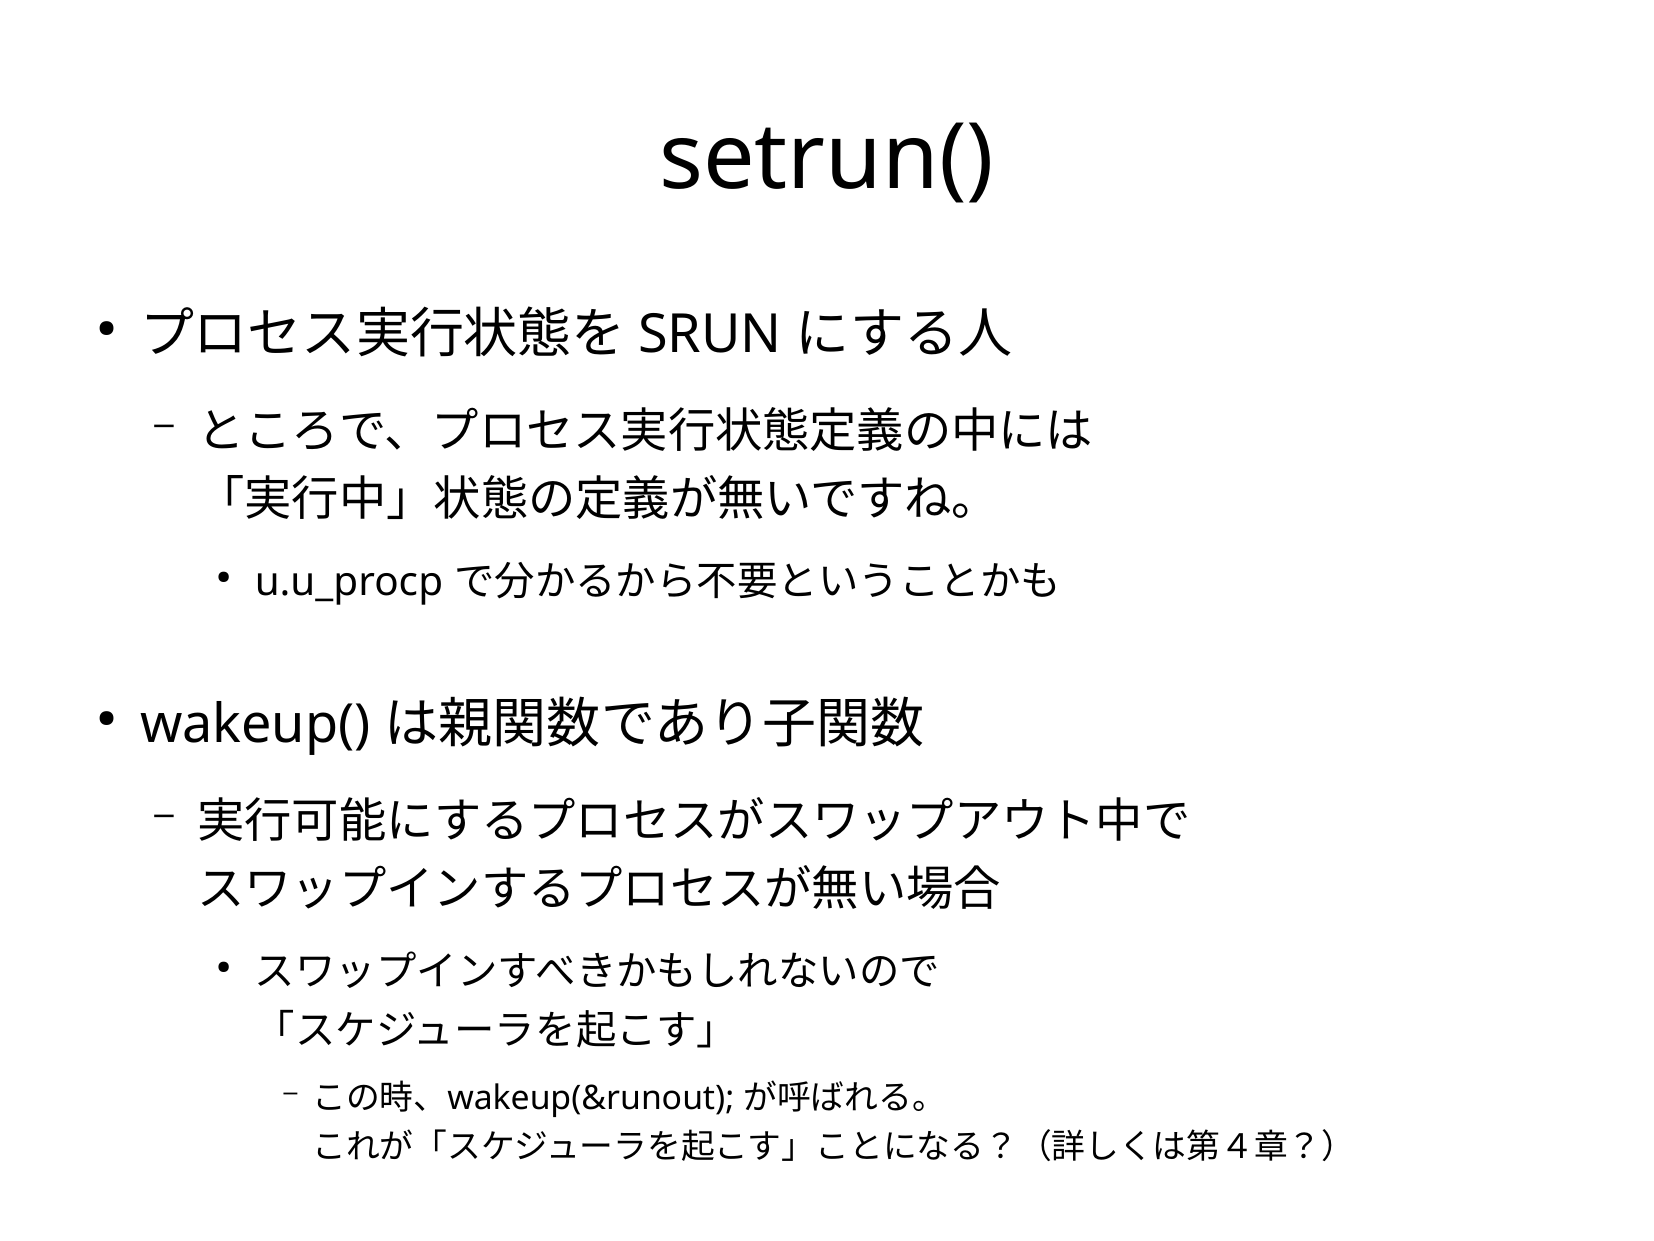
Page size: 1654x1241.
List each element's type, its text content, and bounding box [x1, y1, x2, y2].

list プロセス実行状態を SRUN にする人 ところで、プロセス実行状態定義の中には 「実行中」状態の定義が無いですね。 u.u_procp で分かるから不要ということかも wakeup() は親関数であり子関数 実行可能にするプロセスがスワップアウト中で スワップインするプロセスが無い場合 スワップインすべきかもしれないので 「スケジューラを起こす」 この時、wakeup(&runout); が呼ばれる。 これが「スケジューラを起こす」ことになる？（詳しくは第４章？） [82, 290, 1538, 1170]
title setrun() [82, 49, 1571, 257]
